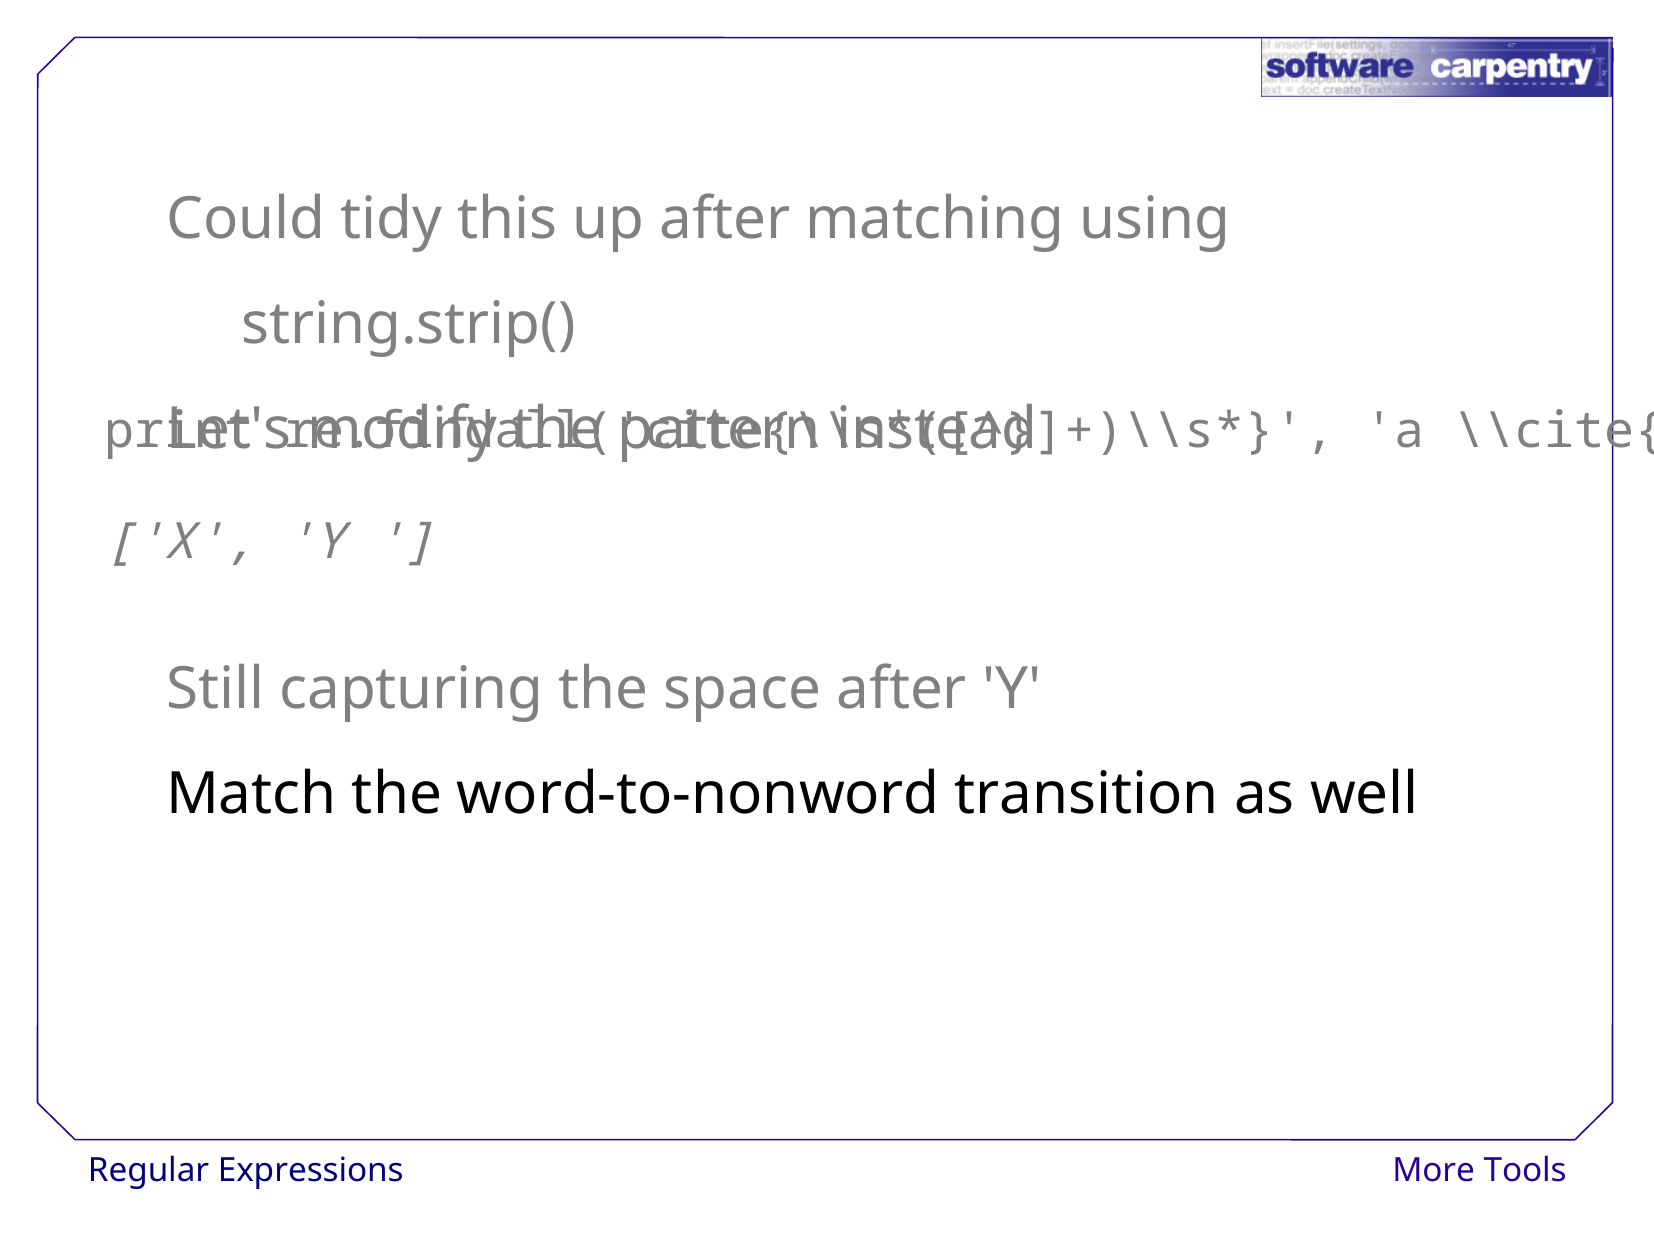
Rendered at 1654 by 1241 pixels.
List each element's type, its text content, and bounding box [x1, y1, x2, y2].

text_box Still capturing the space after 'Y' Match the word-to-nonword transition as well [151, 607, 1530, 833]
text_box print re.findall('cite{\\s*([^}]+)\\s*}', 'a \\cite{ X} b \\cite{Y } c') ['X', 'Y '] [89, 395, 1511, 583]
picture [1261, 39, 1613, 97]
text_box Could tidy this up after matching using string.strip() Let's modify the pattern instead [151, 138, 1530, 469]
